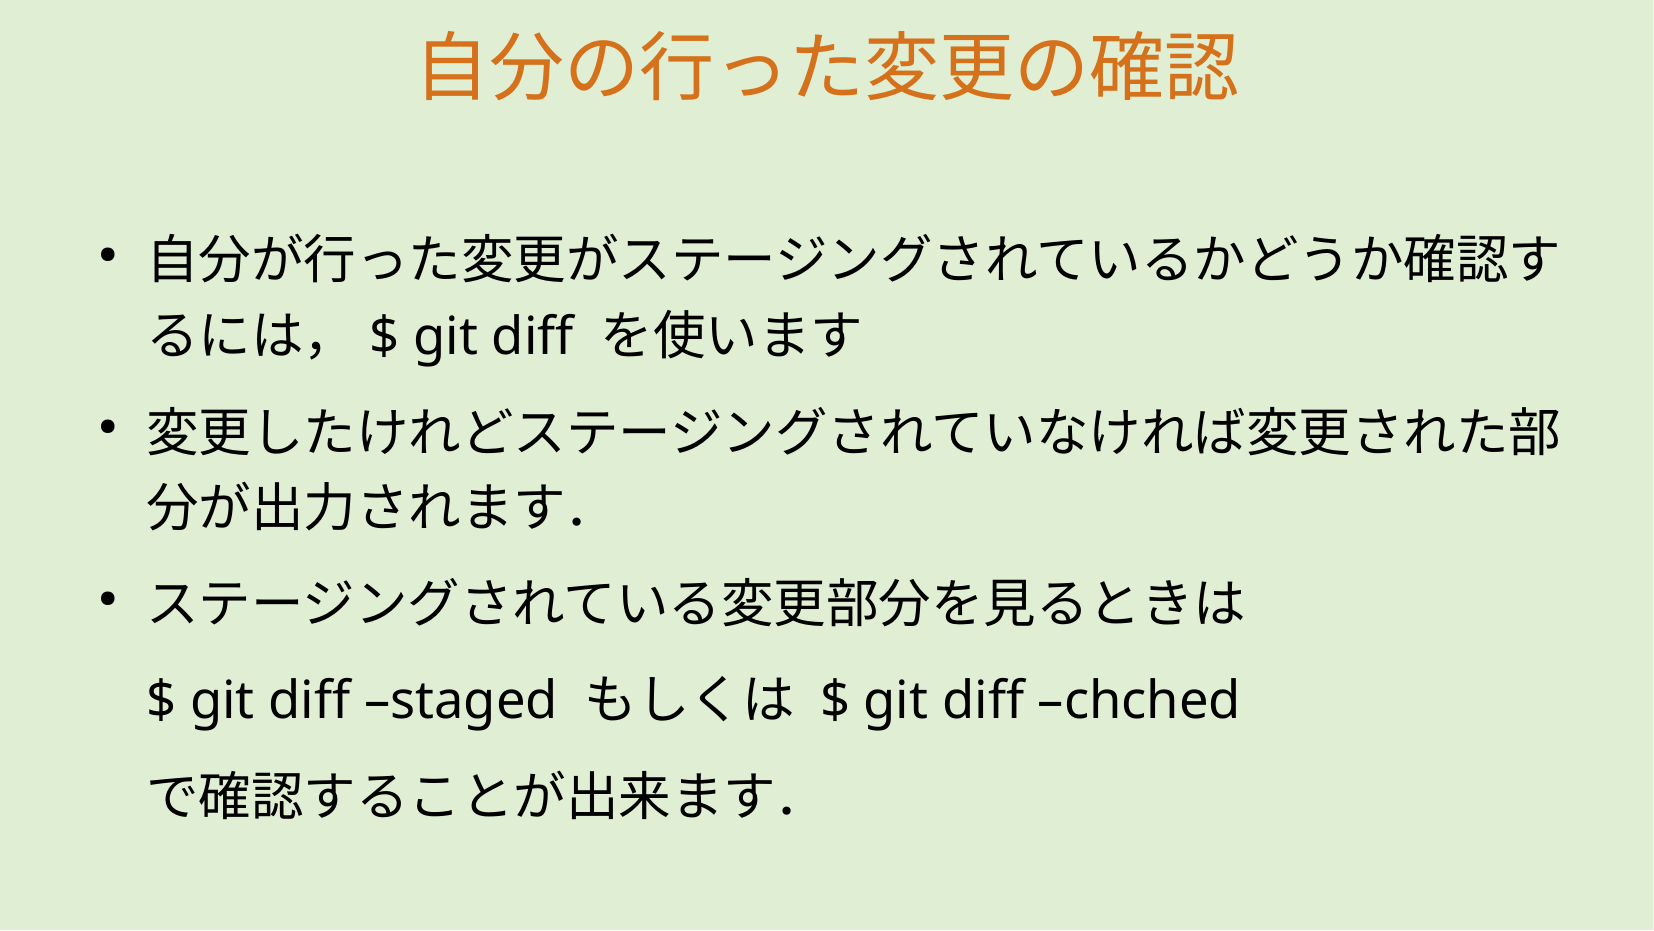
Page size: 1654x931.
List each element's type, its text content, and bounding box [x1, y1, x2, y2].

list 自分が行った変更がステージングされているかどうか確認するには，$ git diff を使います 変更したけれどステージングされていなければ変更された部分が出力されます． ステージングされている変更部分を見るときは $ git diff –staged もしくは $ git diff –chched で確認することが出来ます． [82, 217, 1572, 833]
title 自分の行った変更の確認 [82, 8, 1571, 116]
